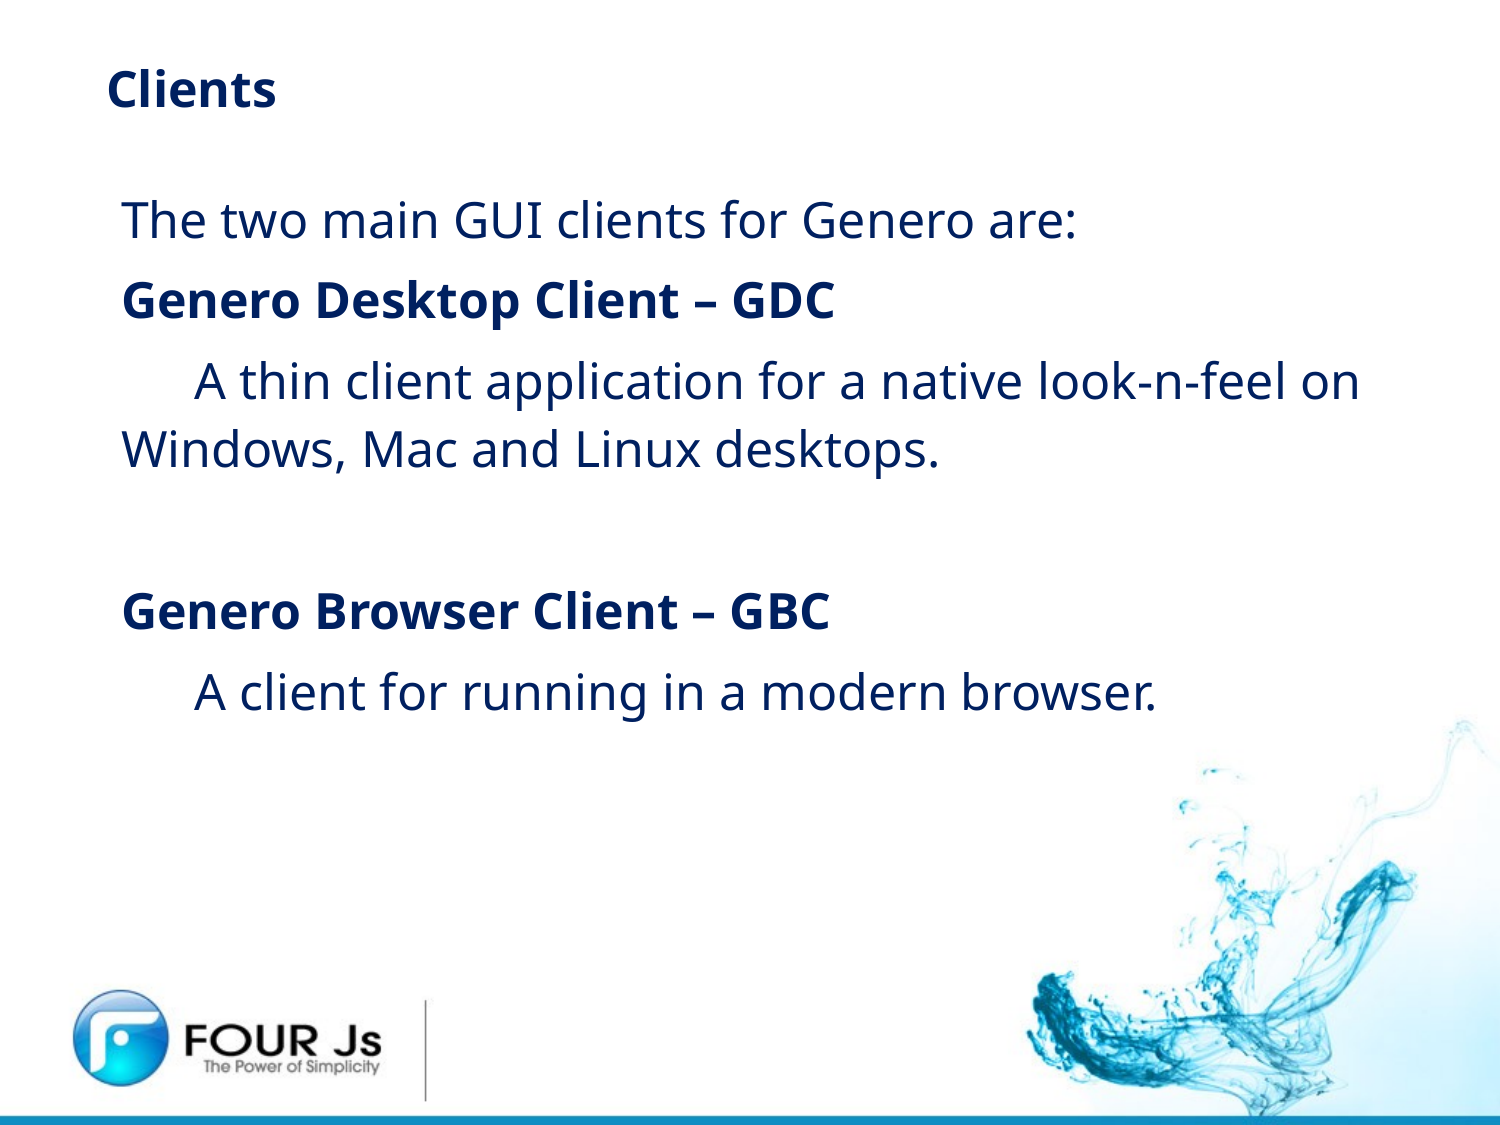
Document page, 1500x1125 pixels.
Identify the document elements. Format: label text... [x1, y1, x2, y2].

picture [0, 0, 1500, 1122]
text_box The two main GUI clients for Genero are: Genero Desktop Client – GDC A thin client application for a native look-n-feel on Windows, Mac and Linux desktops. Genero Browser Client – GBC A client for running in a modern browser. [106, 177, 1394, 945]
title Clients [106, 35, 1388, 142]
